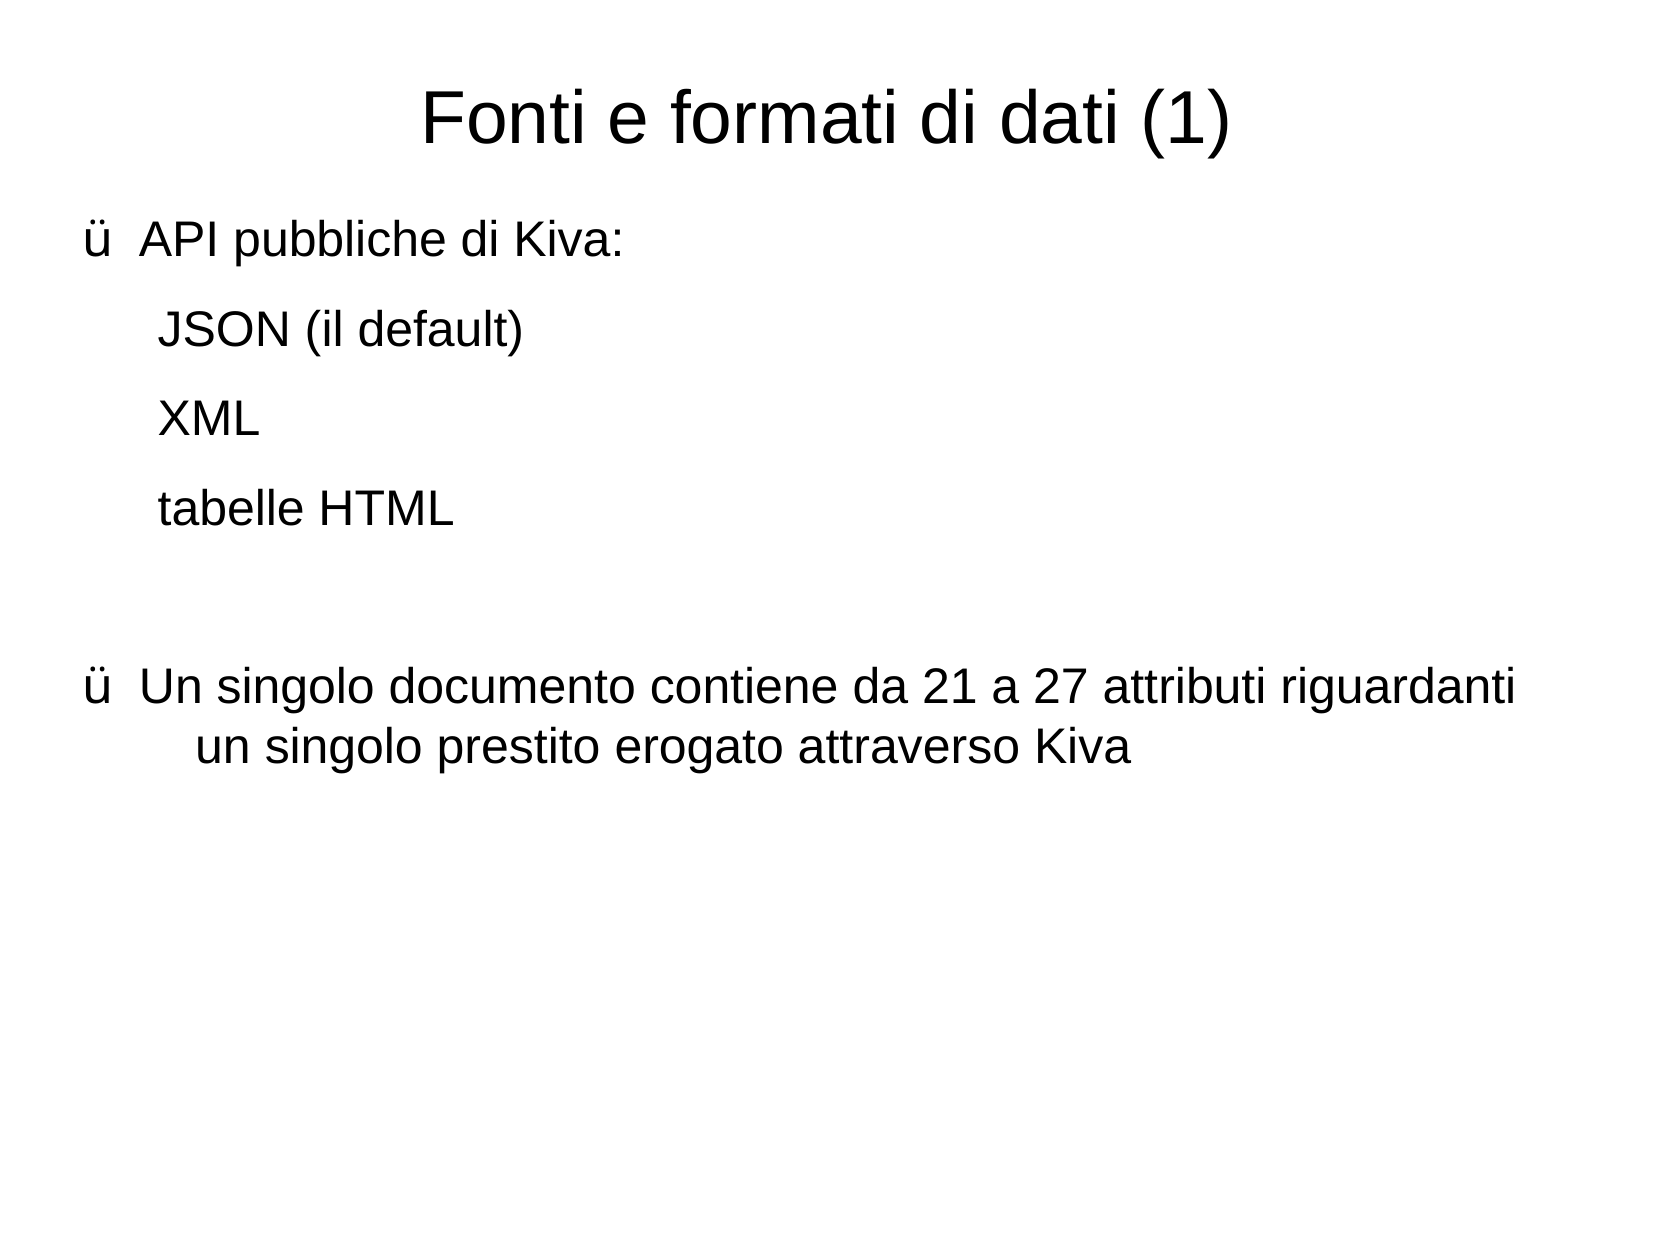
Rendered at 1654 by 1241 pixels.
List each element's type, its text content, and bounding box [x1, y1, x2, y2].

list API pubbliche di Kiva: JSON (il default) XML tabelle HTML Un singolo documento contiene da 21 a 27 attributi riguardanti un singolo prestito erogato attraverso Kiva [82, 206, 1571, 1162]
title Fonti e formati di dati (1) [29, 20, 1625, 207]
